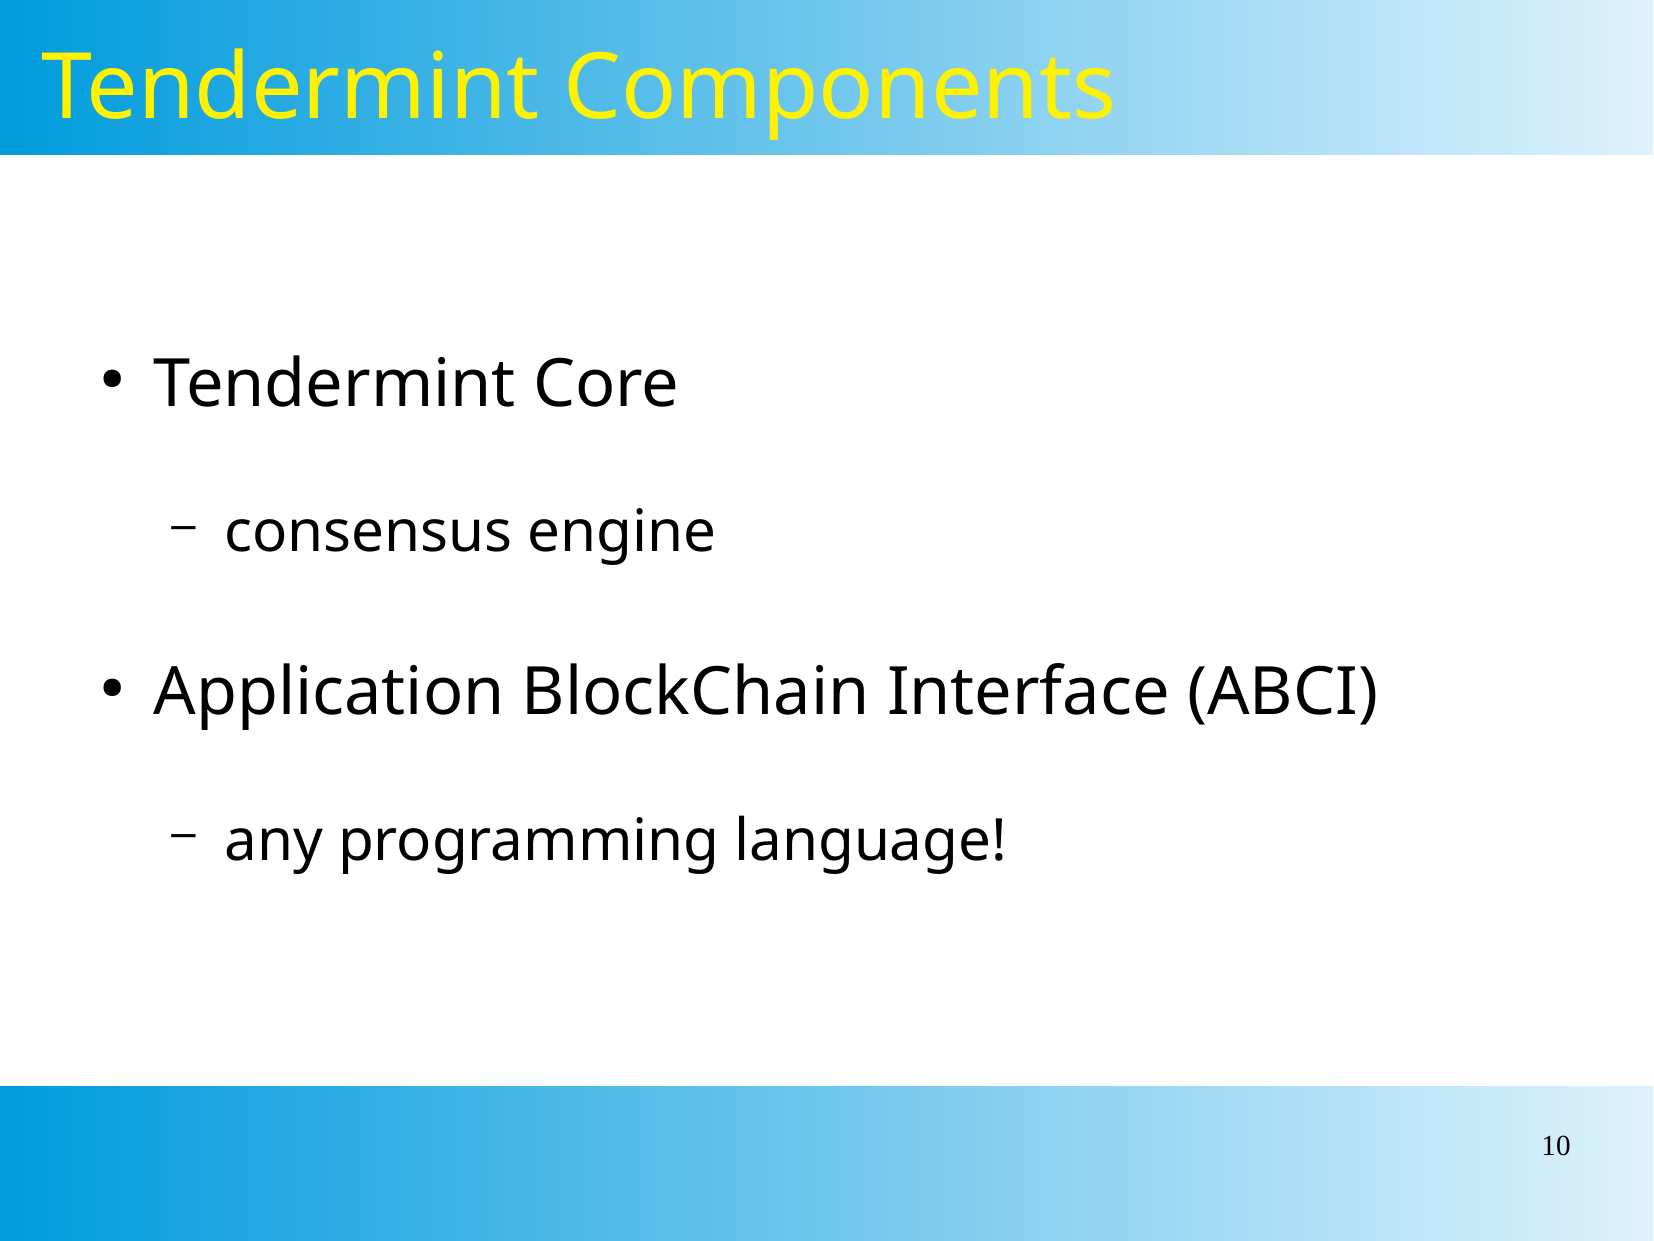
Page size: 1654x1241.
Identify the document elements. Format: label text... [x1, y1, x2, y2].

list Tendermint Core consensus engine Application BlockChain Interface (ABCI) any programming language! [82, 290, 1571, 1010]
title Tendermint Components [41, 30, 1531, 136]
